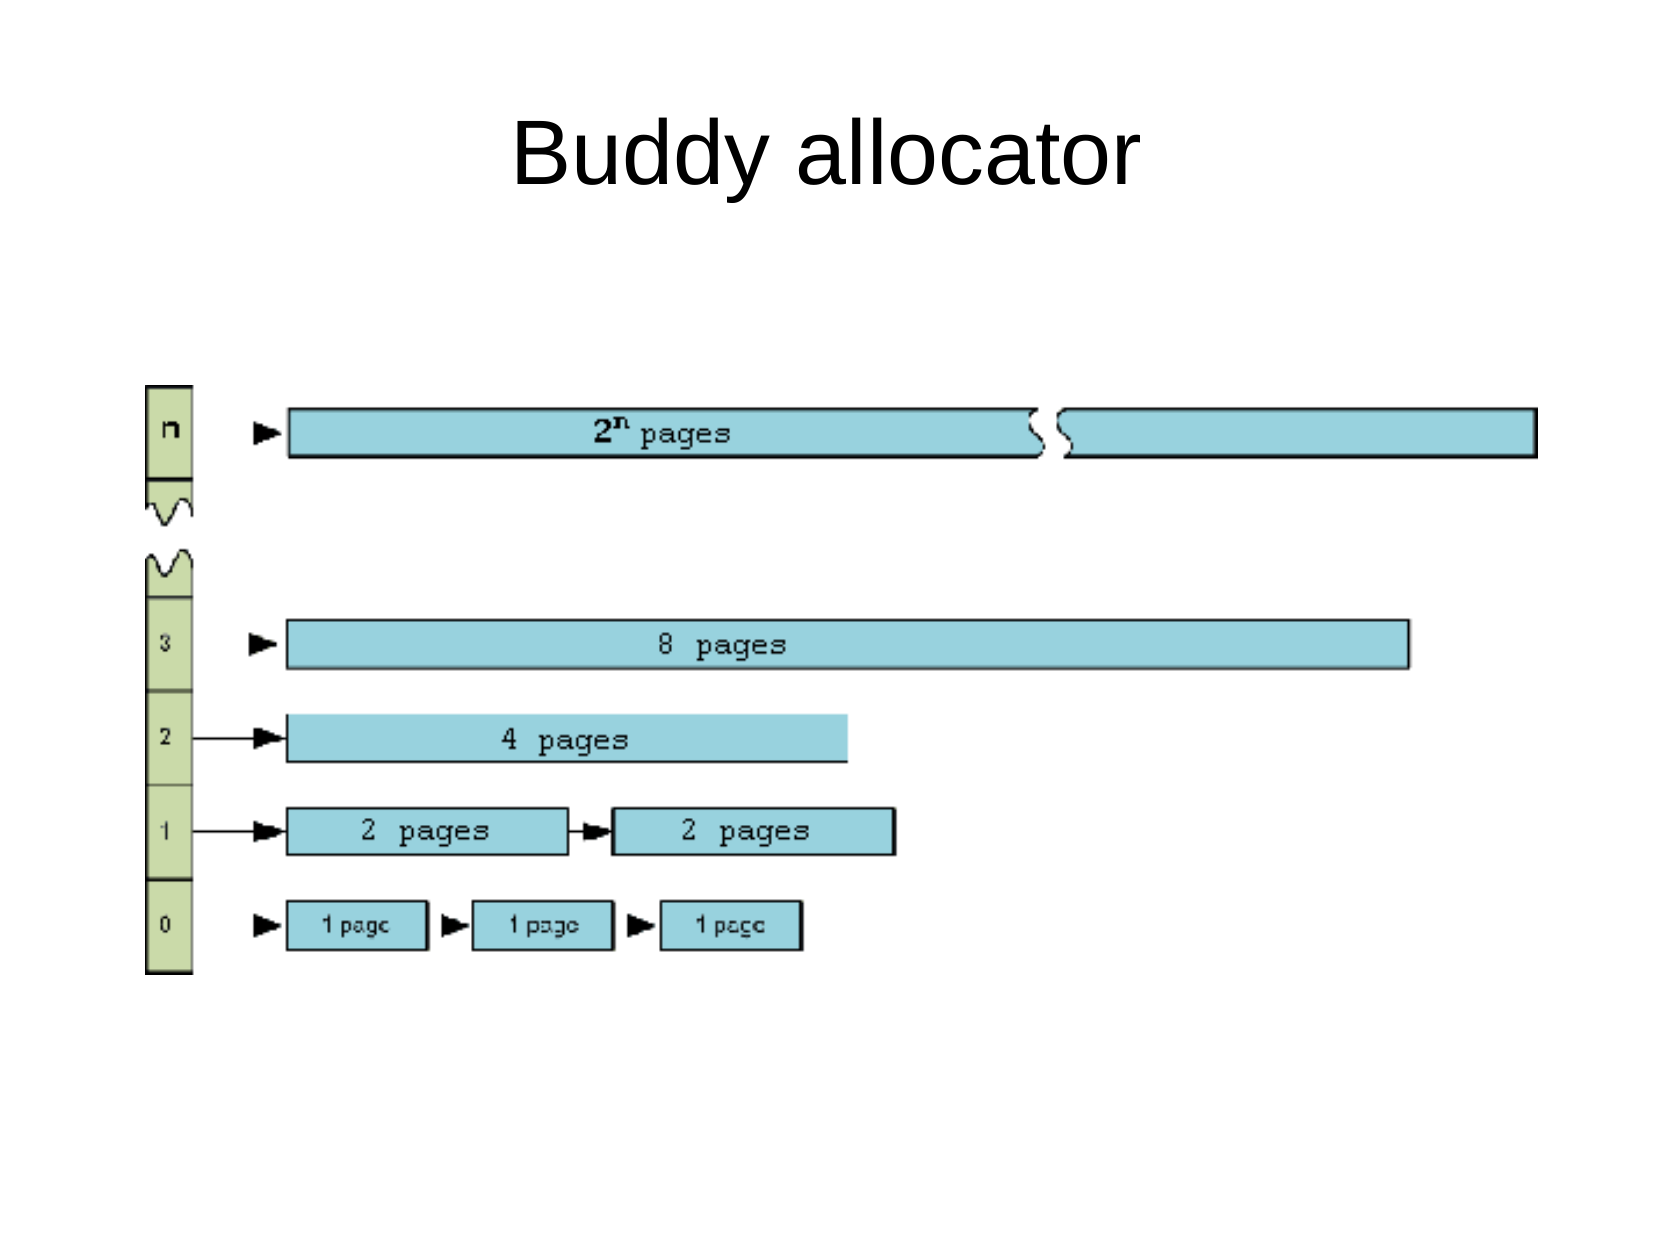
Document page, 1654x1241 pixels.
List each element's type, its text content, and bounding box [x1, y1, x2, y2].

picture [145, 385, 1538, 976]
title Buddy allocator [82, 49, 1571, 257]
